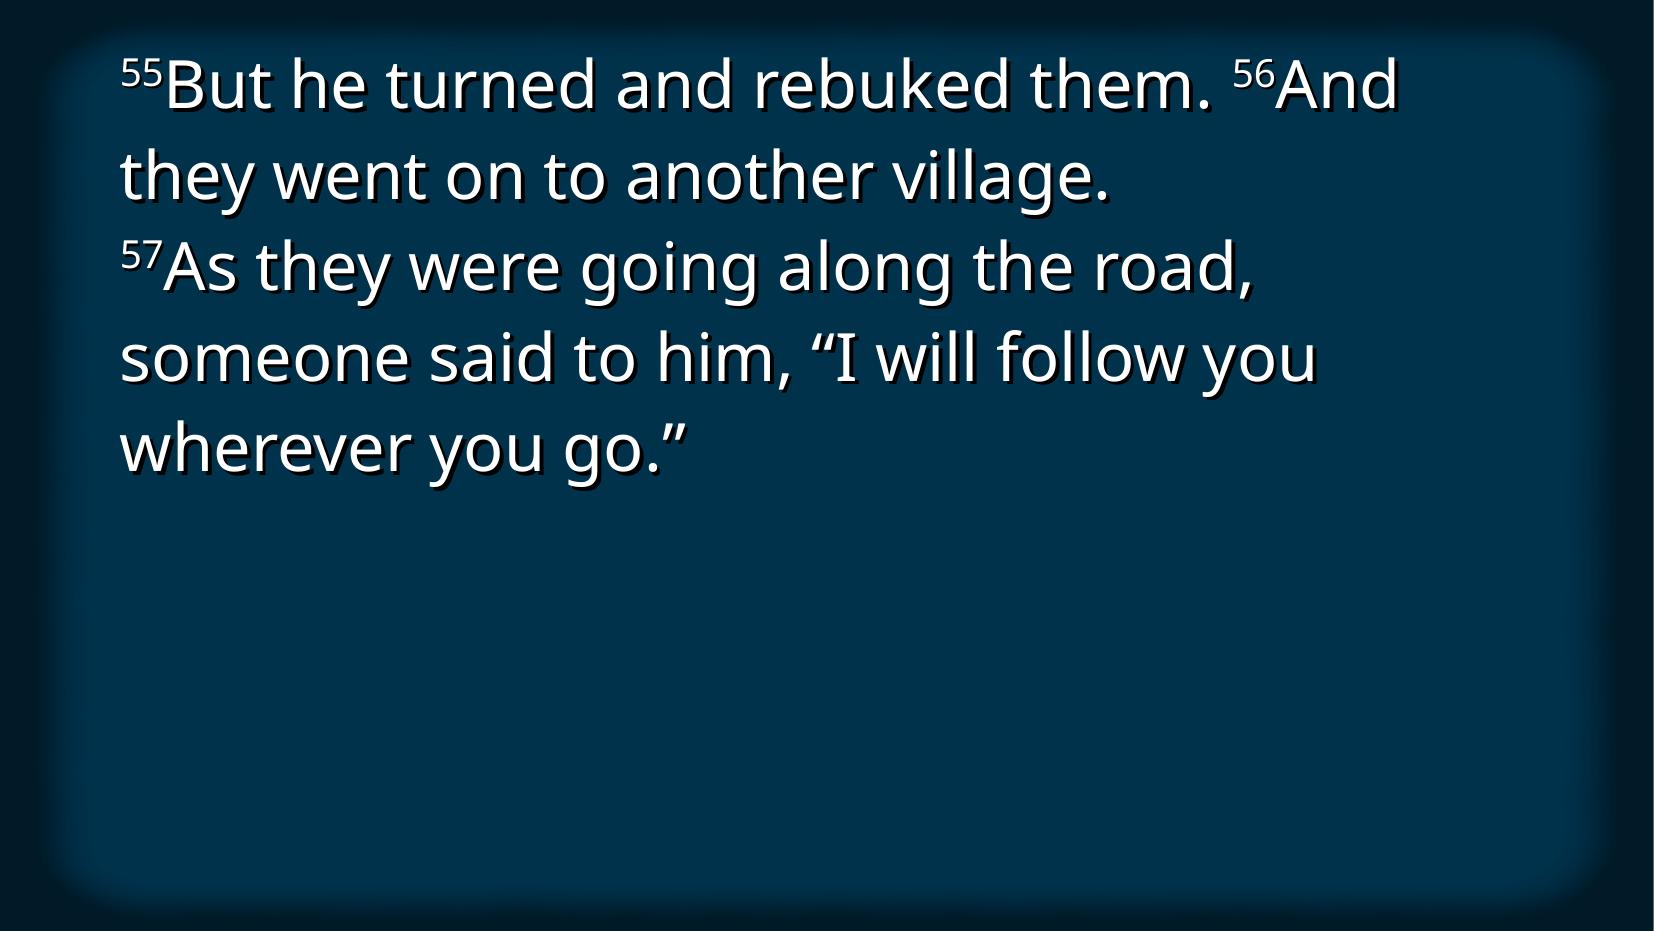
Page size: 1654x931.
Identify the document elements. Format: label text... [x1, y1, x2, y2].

picture [0, 0, 1654, 931]
text_box 55But he turned and rebuked them. 56And they went on to another village. 57As they were going along the road, someone said to him, “I will follow you wherever you go.” [105, 30, 1561, 400]
